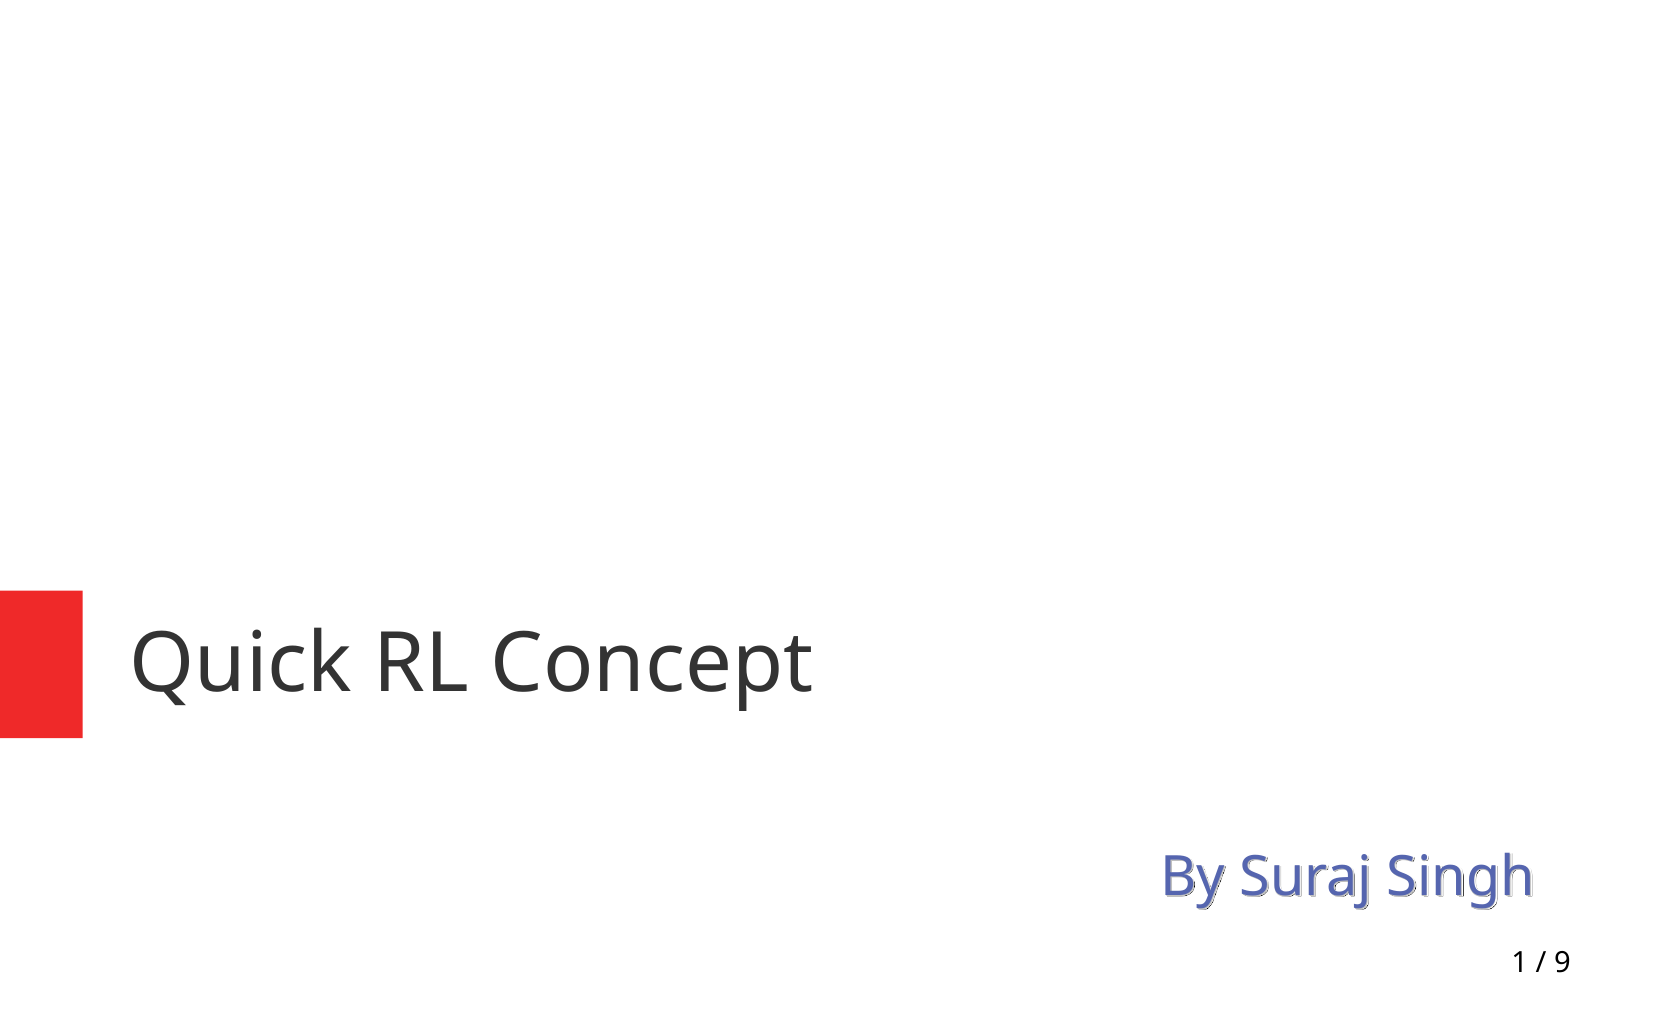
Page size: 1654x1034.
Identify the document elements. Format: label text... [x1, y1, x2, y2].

title Quick RL Concept [129, 545, 1536, 774]
subtitle By Suraj Singh [129, 807, 1536, 942]
